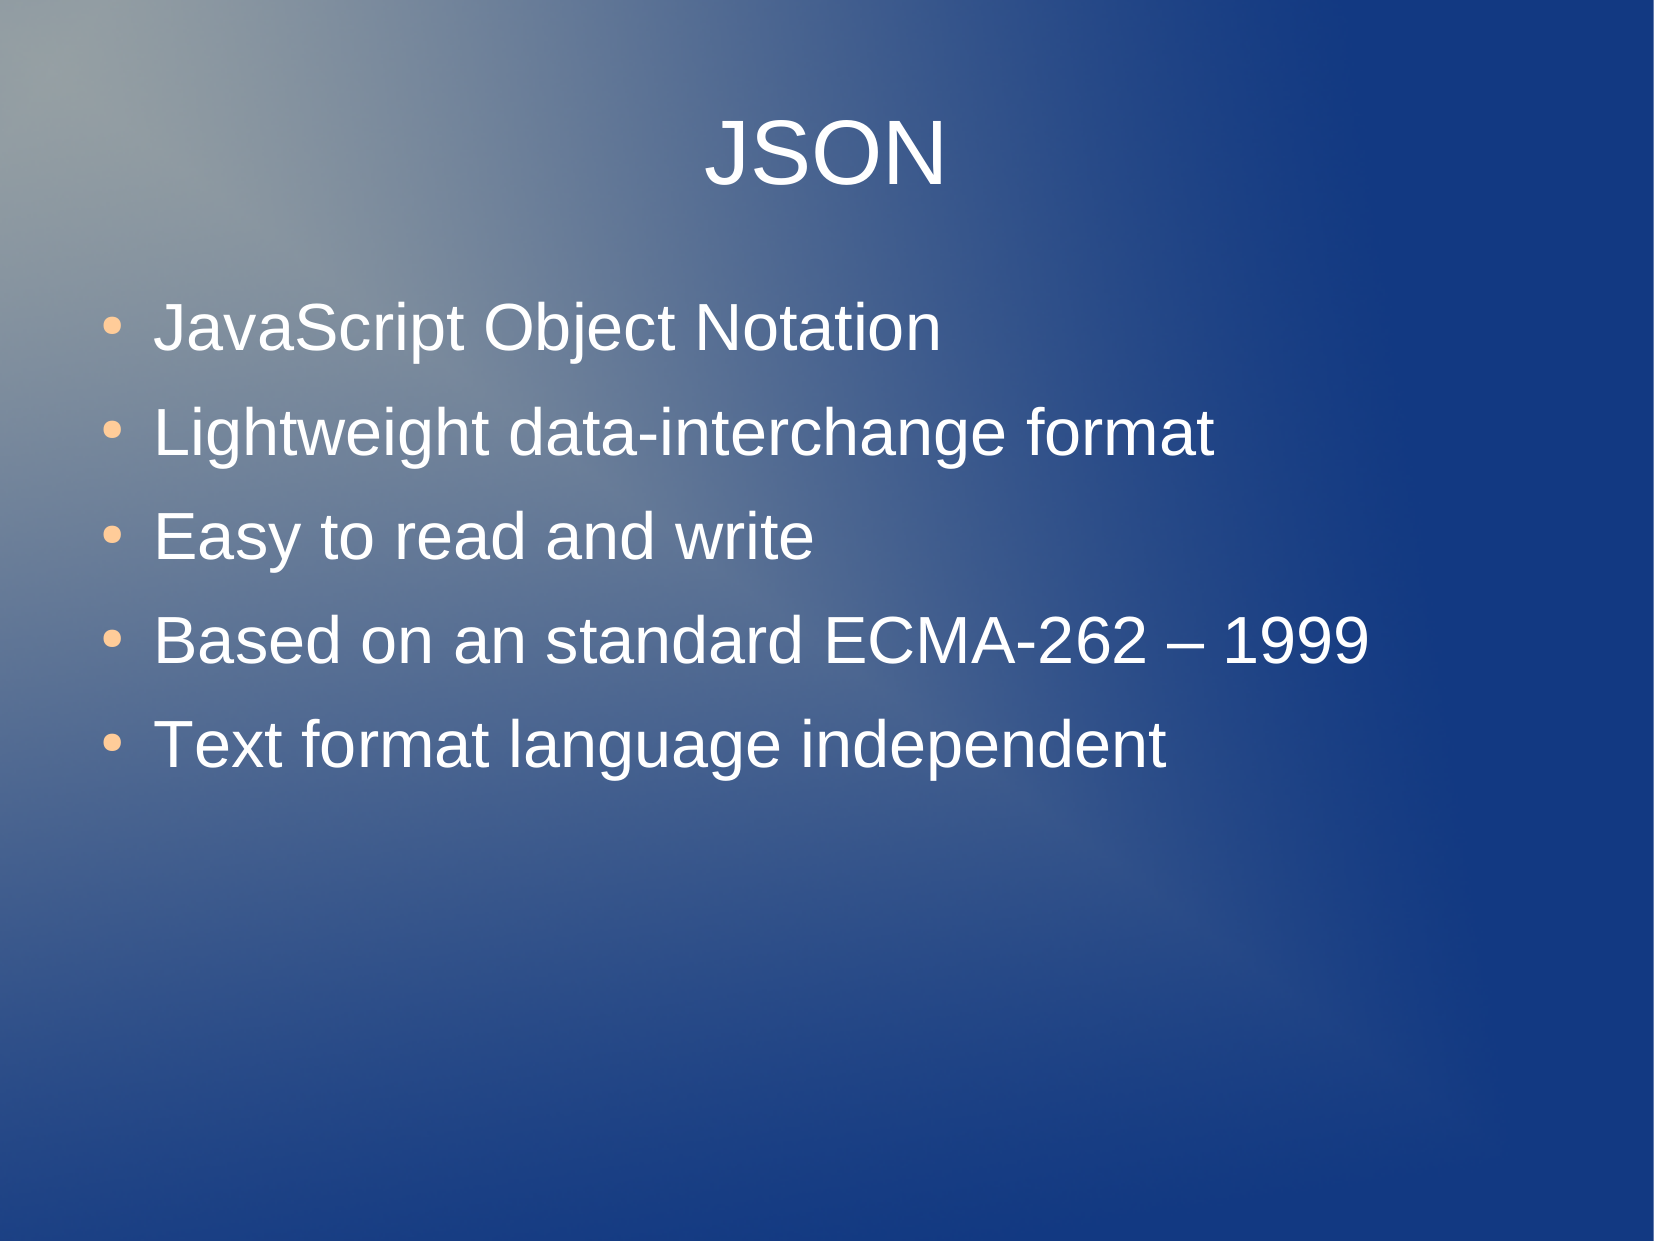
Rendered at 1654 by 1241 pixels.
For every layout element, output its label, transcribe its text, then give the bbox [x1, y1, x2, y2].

list JavaScript Object Notation Lightweight data-interchange format Easy to read and write Based on an standard ECMA-262 – 1999 Text format language independent [82, 290, 1571, 1109]
picture [0, 0, 1654, 1241]
title JSON [82, 49, 1571, 257]
